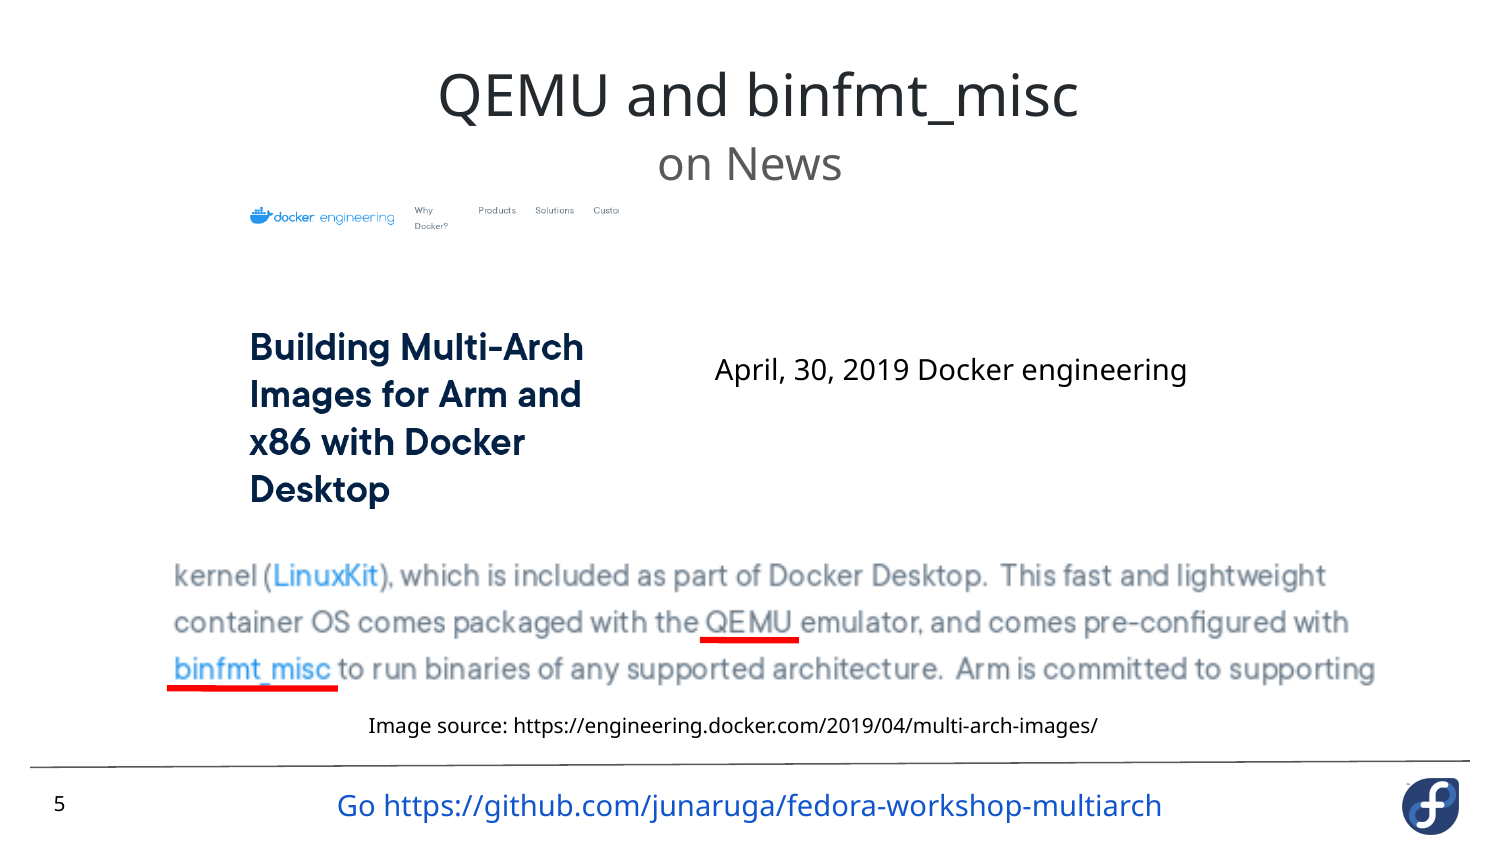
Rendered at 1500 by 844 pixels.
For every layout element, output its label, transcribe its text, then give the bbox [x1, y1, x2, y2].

slide_number <number> [38, 772, 104, 837]
title on News [51, 119, 1449, 199]
text_box Image source: https://engineering.docker.com/2019/04/multi-arch-images/ [246, 698, 1221, 763]
slide_number Go https://github.com/junaruga/fedora-workshop-multiarch [191, 772, 1309, 837]
picture [1402, 778, 1459, 835]
picture [158, 552, 1391, 698]
picture [229, 198, 619, 517]
text_box April, 30, 2019 Docker engineering [699, 335, 1241, 416]
title QEMU and binfmt_misc [30, 43, 1488, 138]
